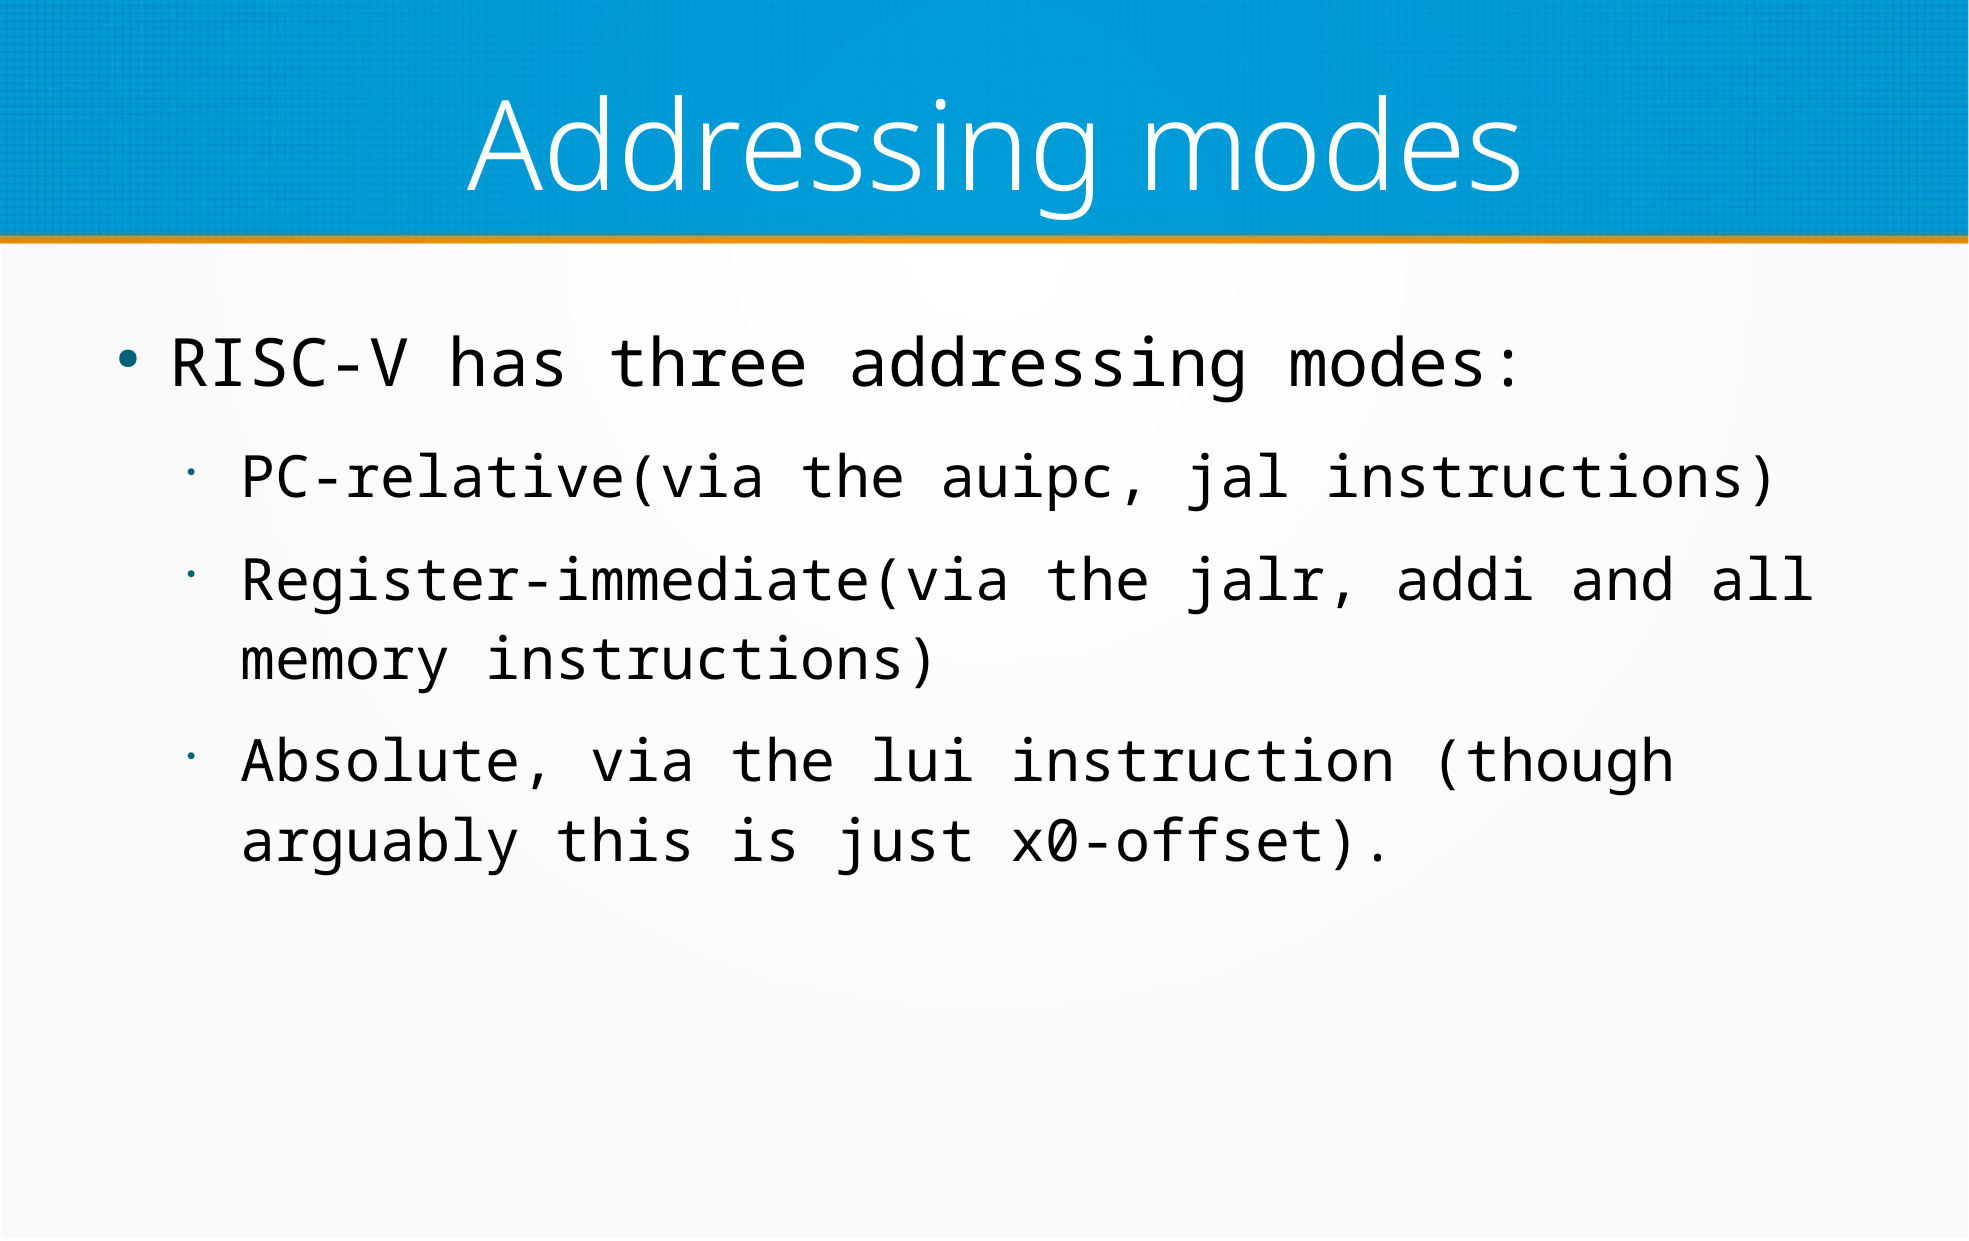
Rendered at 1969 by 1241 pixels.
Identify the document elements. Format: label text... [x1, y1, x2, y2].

list RISC-V has three addressing modes: PC-relative(via the auipc, jal instructions) Register-immediate(via the jalr, addi and all memory instructions) Absolute, via the lui instruction (though arguably this is just x0-offset). [98, 315, 1861, 1081]
title Addressing modes [98, 19, 1870, 227]
picture [0, 233, 1969, 1241]
